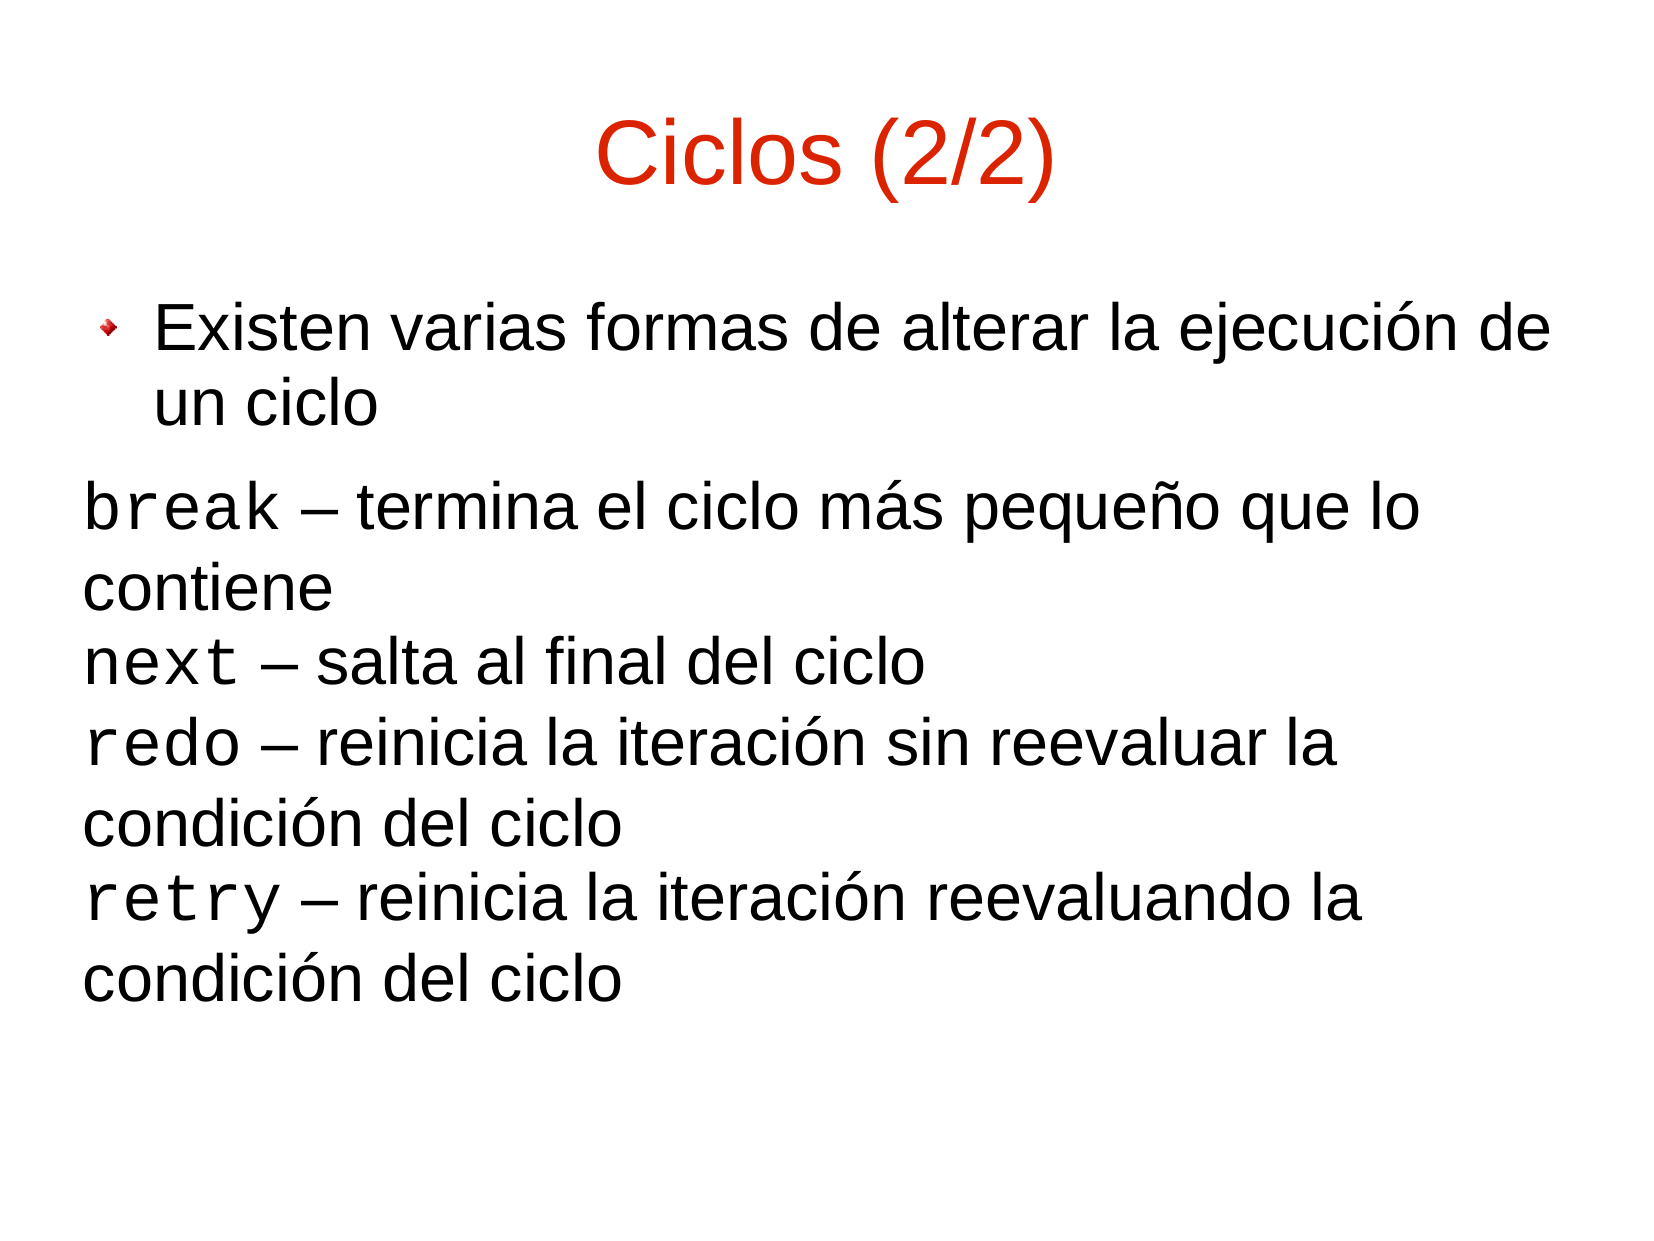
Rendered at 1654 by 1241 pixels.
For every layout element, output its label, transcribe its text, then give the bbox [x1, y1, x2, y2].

list Existen varias formas de alterar la ejecución de un ciclo break – termina el ciclo más pequeño que lo contiene next – salta al final del ciclo redo – reinicia la iteración sin reevaluar la condición del ciclo retry – reinicia la iteración reevaluando la condición del ciclo [82, 290, 1571, 1109]
title Ciclos (2/2) [82, 49, 1571, 257]
